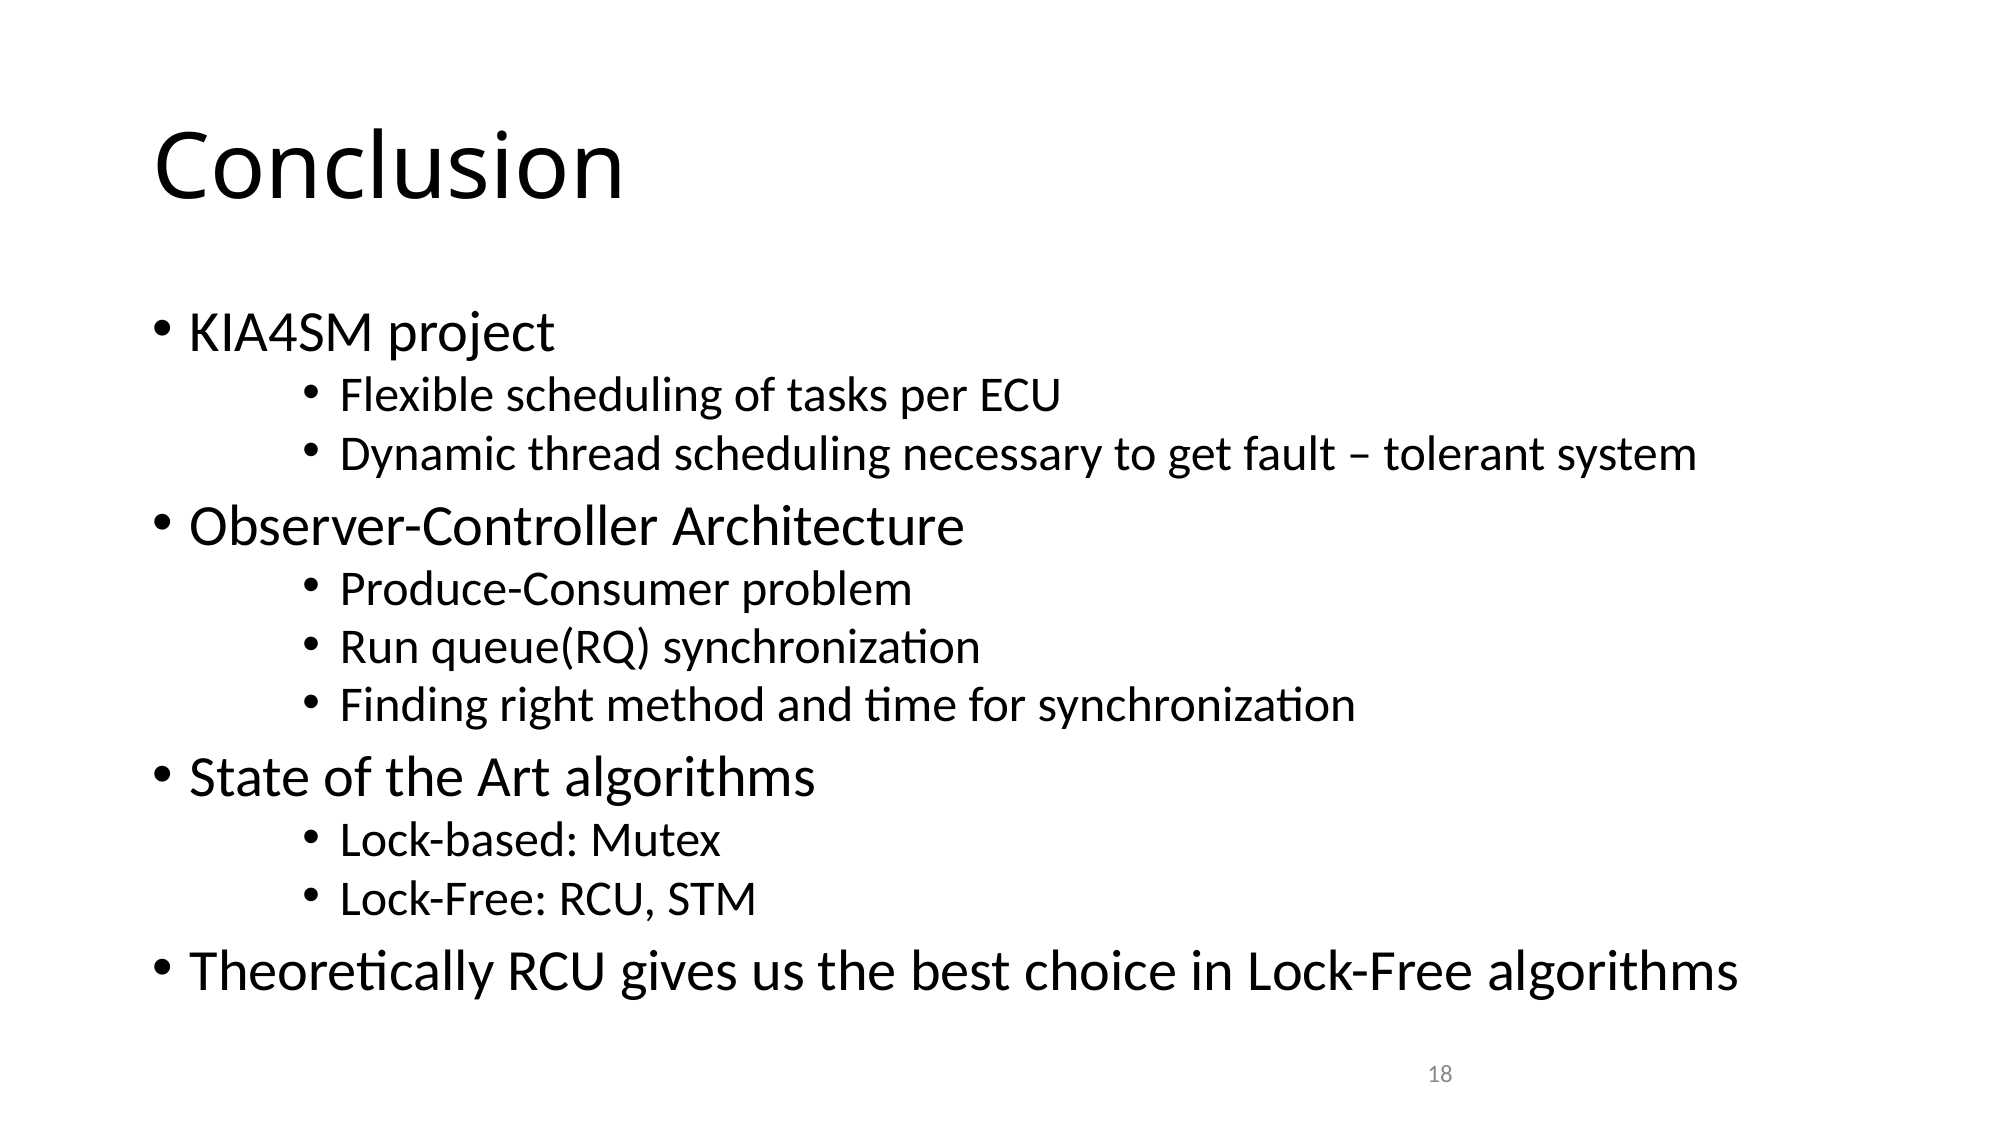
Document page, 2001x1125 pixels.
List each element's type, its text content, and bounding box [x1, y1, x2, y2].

list KIA4SM project Flexible scheduling of tasks per ECU Dynamic thread scheduling necessary to get fault – tolerant system Observer-Controller Architecture Produce-Consumer problem Run queue(RQ) synchronization Finding right method and time for synchronization State of the Art algorithms Lock-based: Mutex Lock-Free: RCU, STM Theoretically RCU gives us the best choice in Lock-Free algorithms [137, 299, 1863, 1014]
text_box [1412, 1042, 1863, 1103]
title Conclusion [137, 59, 1863, 278]
